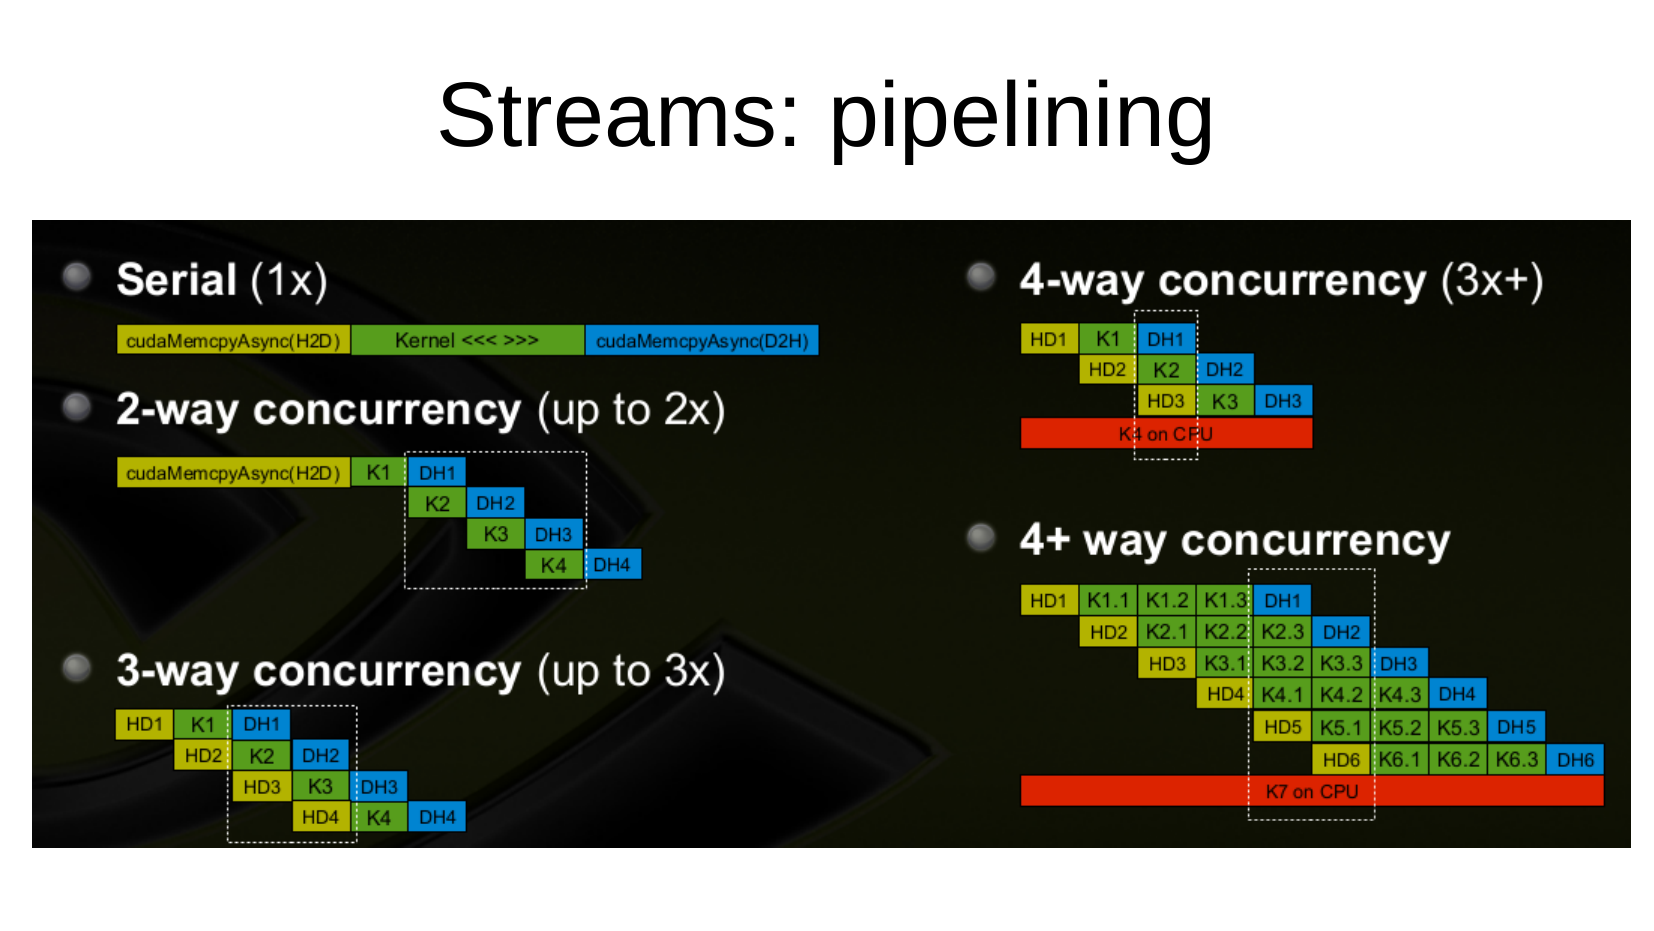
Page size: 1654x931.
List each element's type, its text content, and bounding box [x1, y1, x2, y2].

title Streams: pipelining [82, 37, 1571, 193]
picture [32, 220, 1631, 848]
